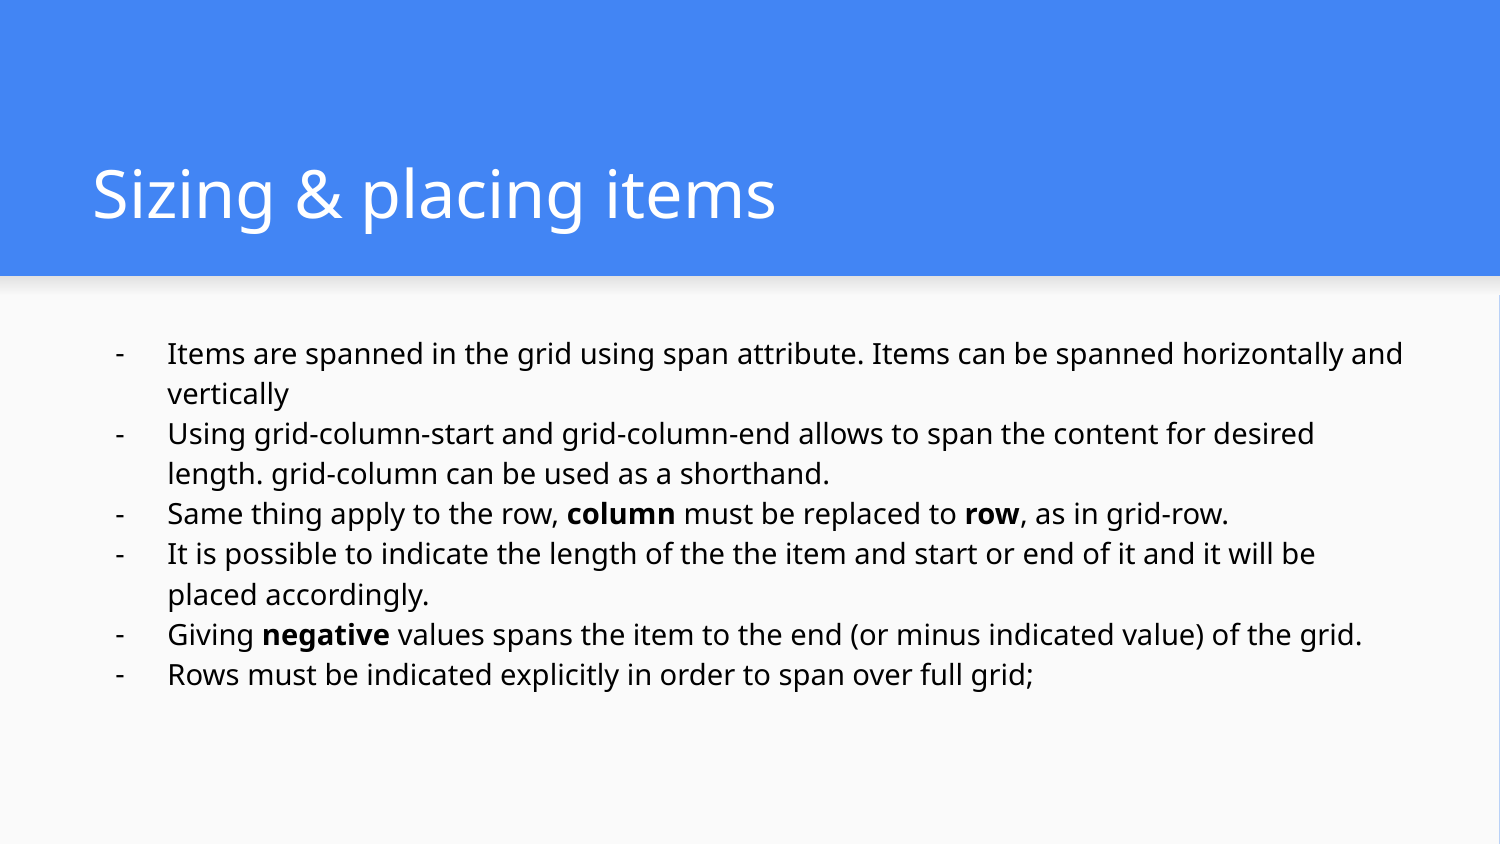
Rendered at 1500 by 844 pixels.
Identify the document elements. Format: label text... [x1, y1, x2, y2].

title Sizing & placing items [77, 121, 1427, 248]
list Items are spanned in the grid using span attribute. Items can be spanned horizontally and vertically Using grid-column-start and grid-column-end allows to span the content for desired length. grid-column can be used as a shorthand. Same thing apply to the row, column must be replaced to row, as in grid-row. It is possible to indicate the length of the the item and start or end of it and it will be placed accordingly. Giving negative values spans the item to the end (or minus indicated value) of the grid. Rows must be indicated explicitly in order to span over full grid; [77, 314, 1427, 760]
